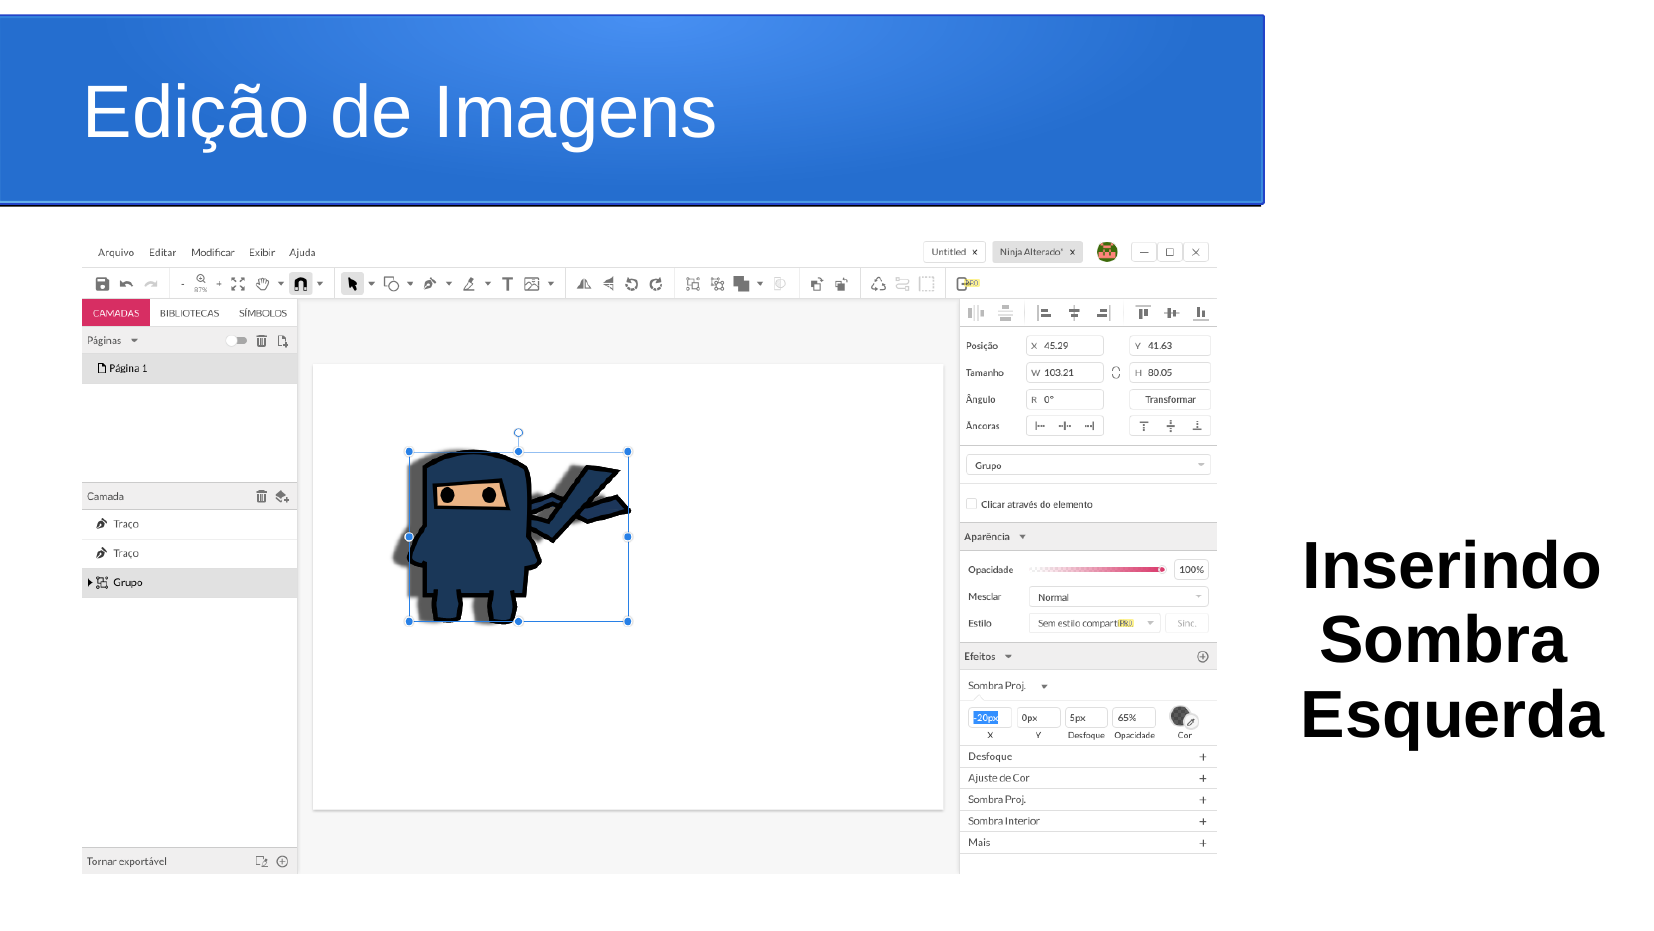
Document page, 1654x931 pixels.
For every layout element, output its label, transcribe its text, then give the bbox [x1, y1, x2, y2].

title Edição de Imagens [82, 35, 1235, 189]
subtitle Inserindo Sombra Esquerda [1251, 527, 1654, 752]
picture [82, 236, 1217, 875]
